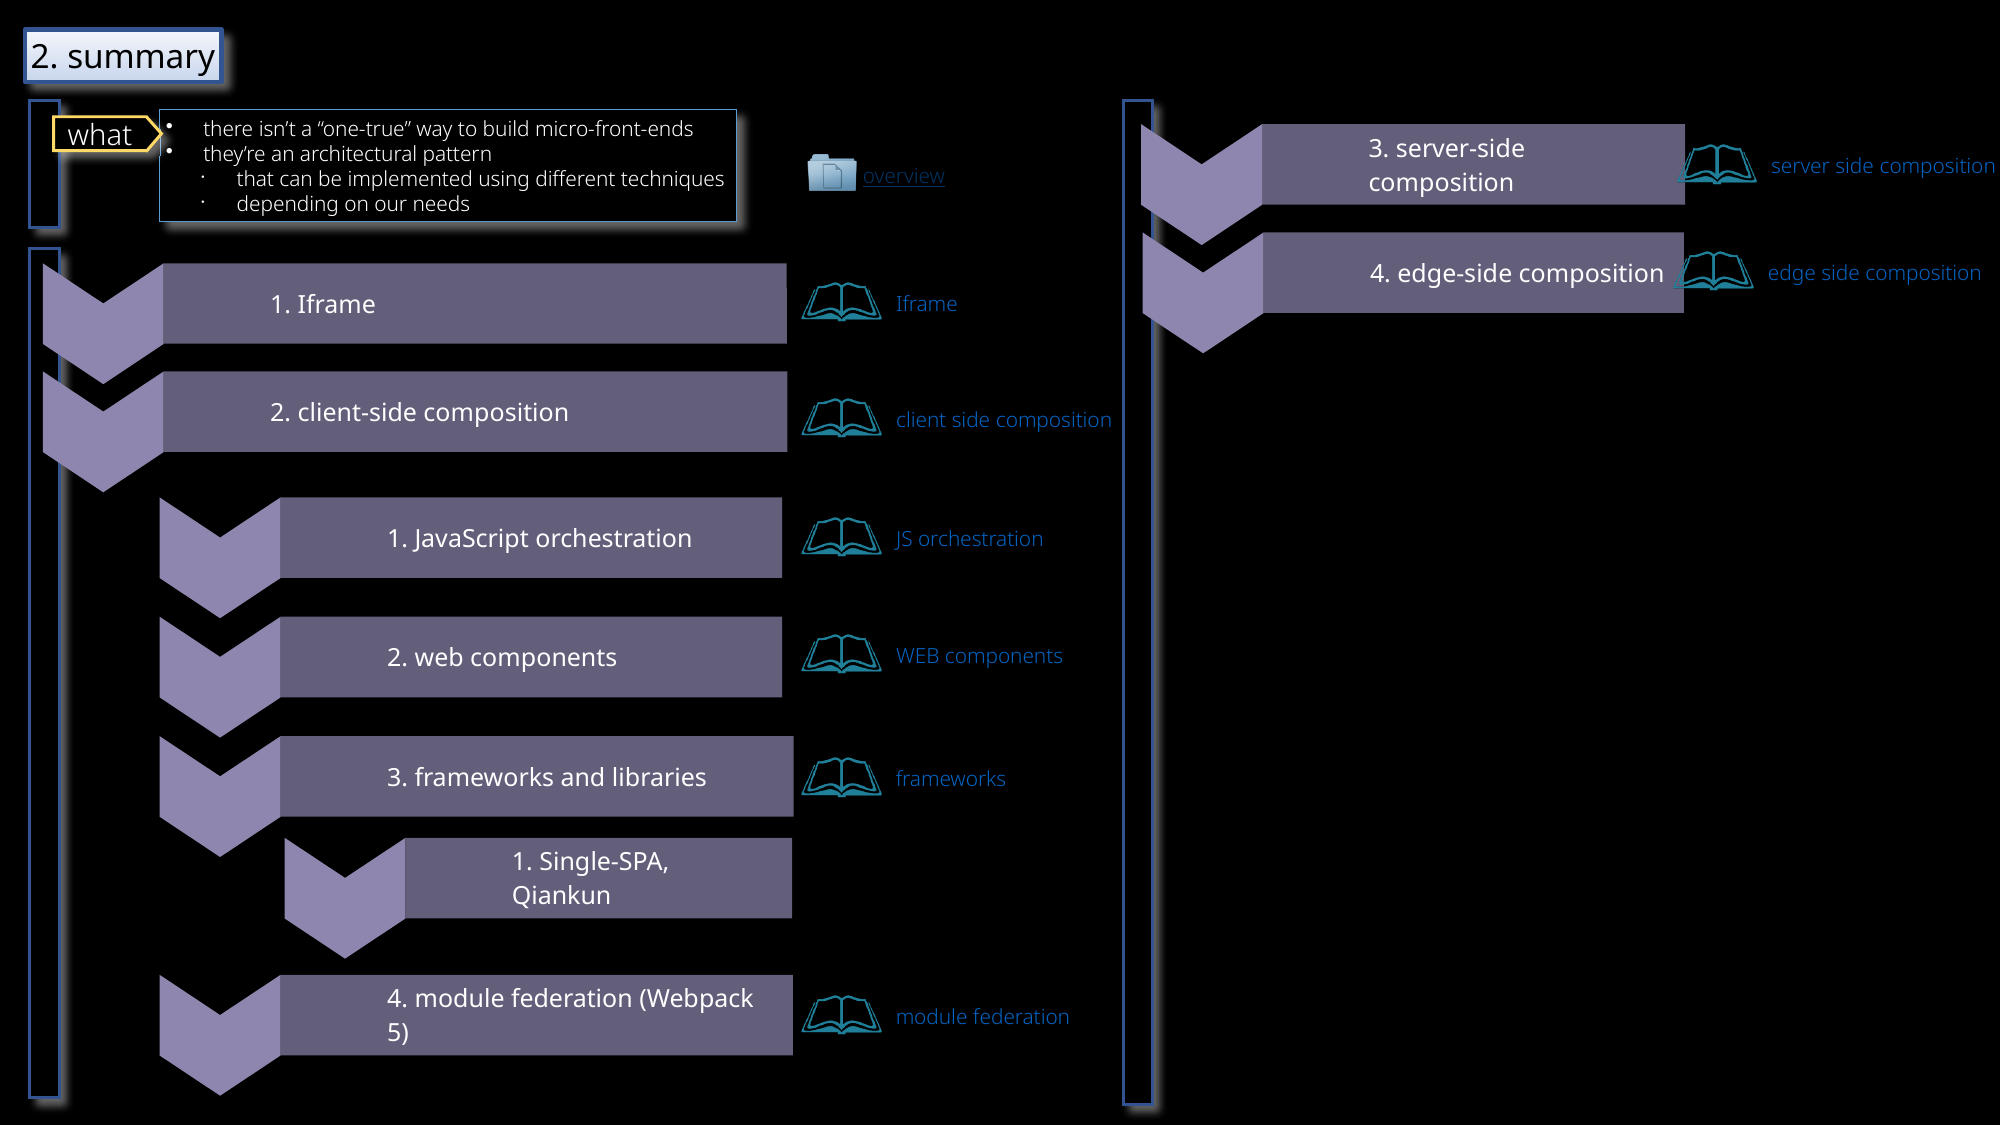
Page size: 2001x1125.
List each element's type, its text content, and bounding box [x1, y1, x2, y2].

text_box 4. edge-side composition [1264, 232, 1684, 313]
text_box edge side composition [1753, 252, 1997, 296]
text_box overview [862, 162, 945, 186]
text_box frameworks [881, 758, 1022, 802]
text_box 1. Single‑SPA, Qiankun [406, 837, 793, 919]
text_box 3. frameworks and libraries [281, 736, 794, 817]
text_box 1. JavaScript orchestration [281, 497, 783, 578]
text_box JS orchestration [881, 517, 1059, 562]
text_box Iframe [881, 282, 973, 326]
picture [799, 280, 882, 324]
text_box [159, 736, 281, 858]
text_box 1. Iframe [164, 263, 787, 344]
text_box 4. module federation (Webpack 5) [281, 974, 793, 1056]
text_box 2. client-side composition [164, 371, 788, 452]
picture [799, 396, 882, 441]
text_box [29, 100, 60, 228]
text_box server side composition [1756, 145, 2000, 189]
text_box 2. web components [281, 616, 783, 698]
text_box [284, 837, 406, 959]
picture [1671, 249, 1754, 293]
picture [799, 755, 882, 800]
text_box overview [862, 187, 945, 192]
picture [799, 515, 882, 559]
text_box [29, 248, 164, 1098]
text_box [159, 616, 281, 738]
title 2. summary [29, 29, 217, 82]
text_box client side composition [881, 399, 1127, 443]
picture [807, 147, 857, 197]
picture [1675, 142, 1757, 187]
text_box [1123, 100, 1264, 1105]
picture [799, 993, 882, 1038]
text_box there isn’t a “one‐true” way to build micro‑front-ends they’re an architectural pattern that can be implemented using different techniques depending on our needs [159, 109, 737, 222]
text_box module federation [881, 996, 1085, 1040]
picture [799, 632, 882, 676]
text_box what [53, 116, 162, 151]
text_box [159, 974, 281, 1096]
text_box WEB components [881, 635, 1078, 679]
text_box [159, 497, 281, 619]
text_box 3. server-side composition [1263, 124, 1686, 205]
